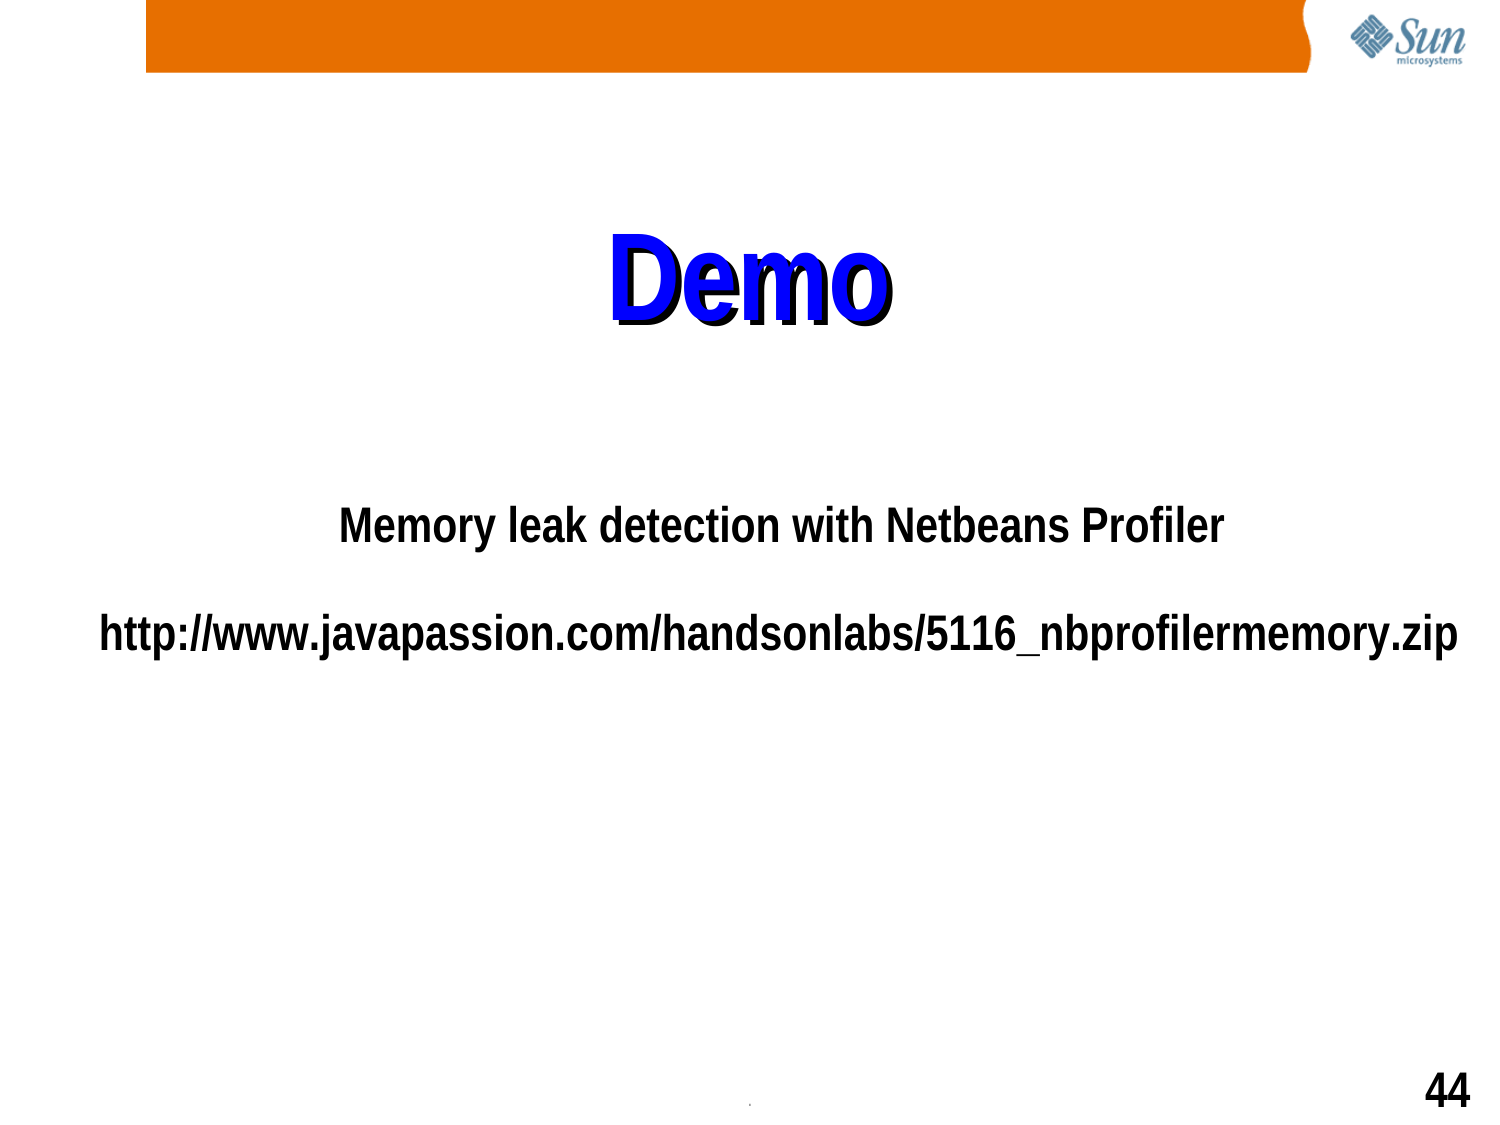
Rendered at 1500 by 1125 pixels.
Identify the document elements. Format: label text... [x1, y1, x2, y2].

text_box Memory leak detection with Netbeans Profiler [338, 503, 1238, 562]
picture [146, 0, 1500, 75]
text_box http://www.javapassion.com/handsonlabs/5116_nbprofilermemory.zip [98, 611, 1454, 670]
text_box Demo [206, 142, 1291, 416]
